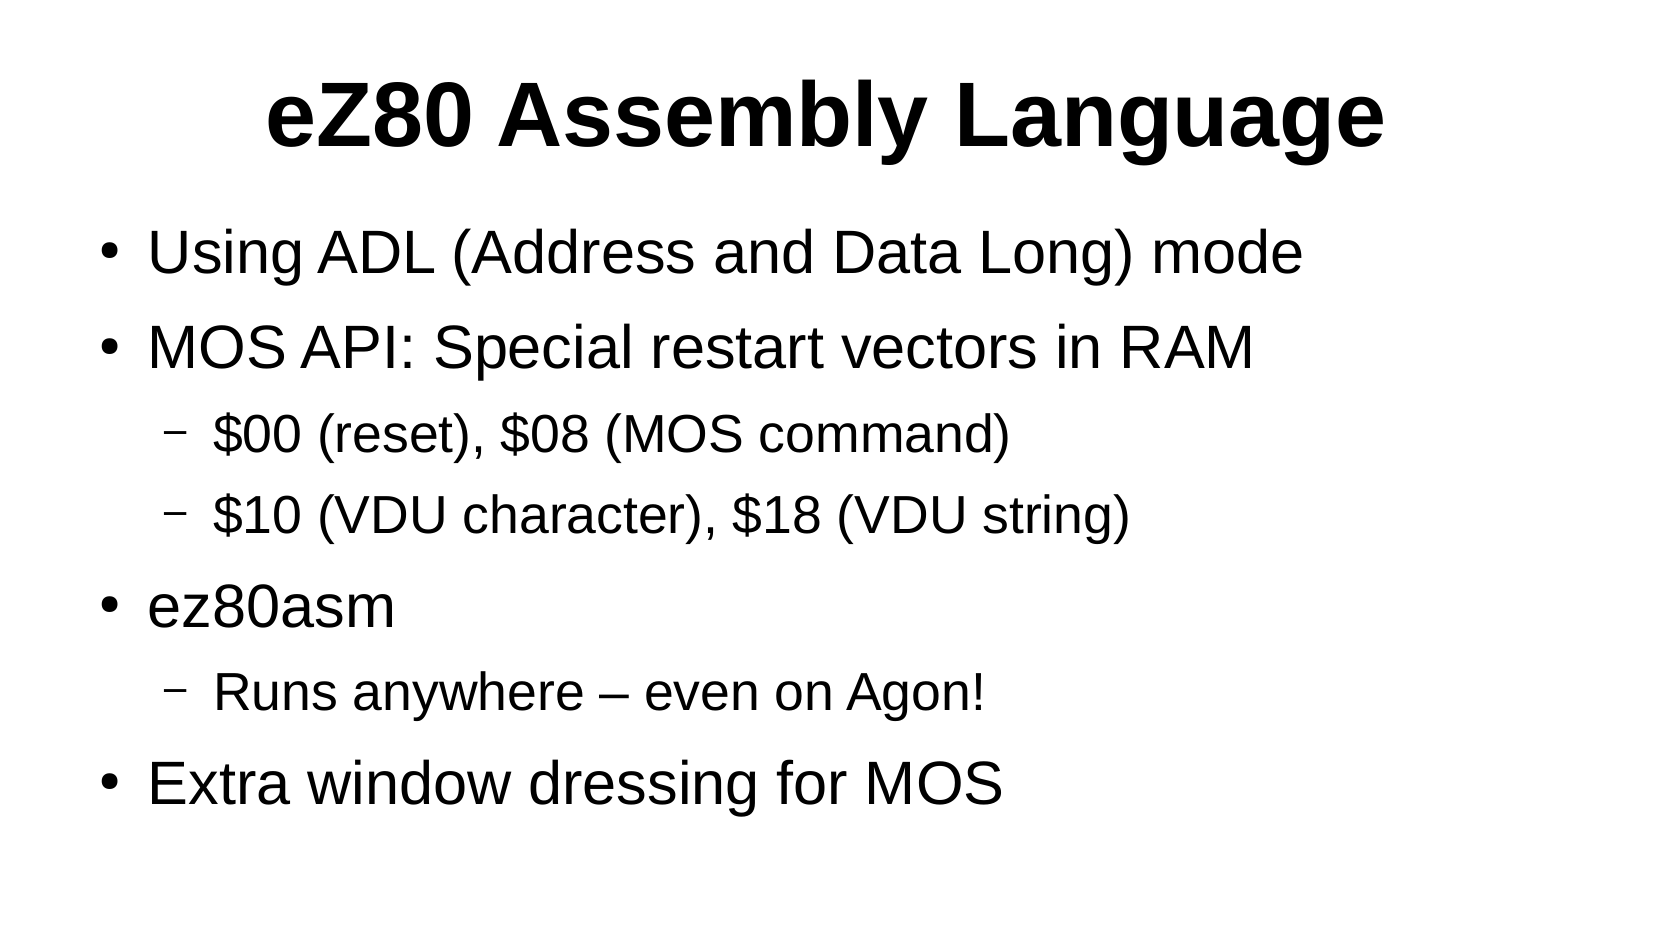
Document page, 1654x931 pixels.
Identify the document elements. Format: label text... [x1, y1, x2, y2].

title eZ80 Assembly Language [82, 37, 1571, 193]
list Using ADL (Address and Data Long) mode MOS API: Special restart vectors in RAM $00 (reset), $08 (MOS command) $10 (VDU character), $18 (VDU string) ez80asm Runs anywhere – even on Agon! Extra window dressing for MOS [82, 217, 1571, 824]
